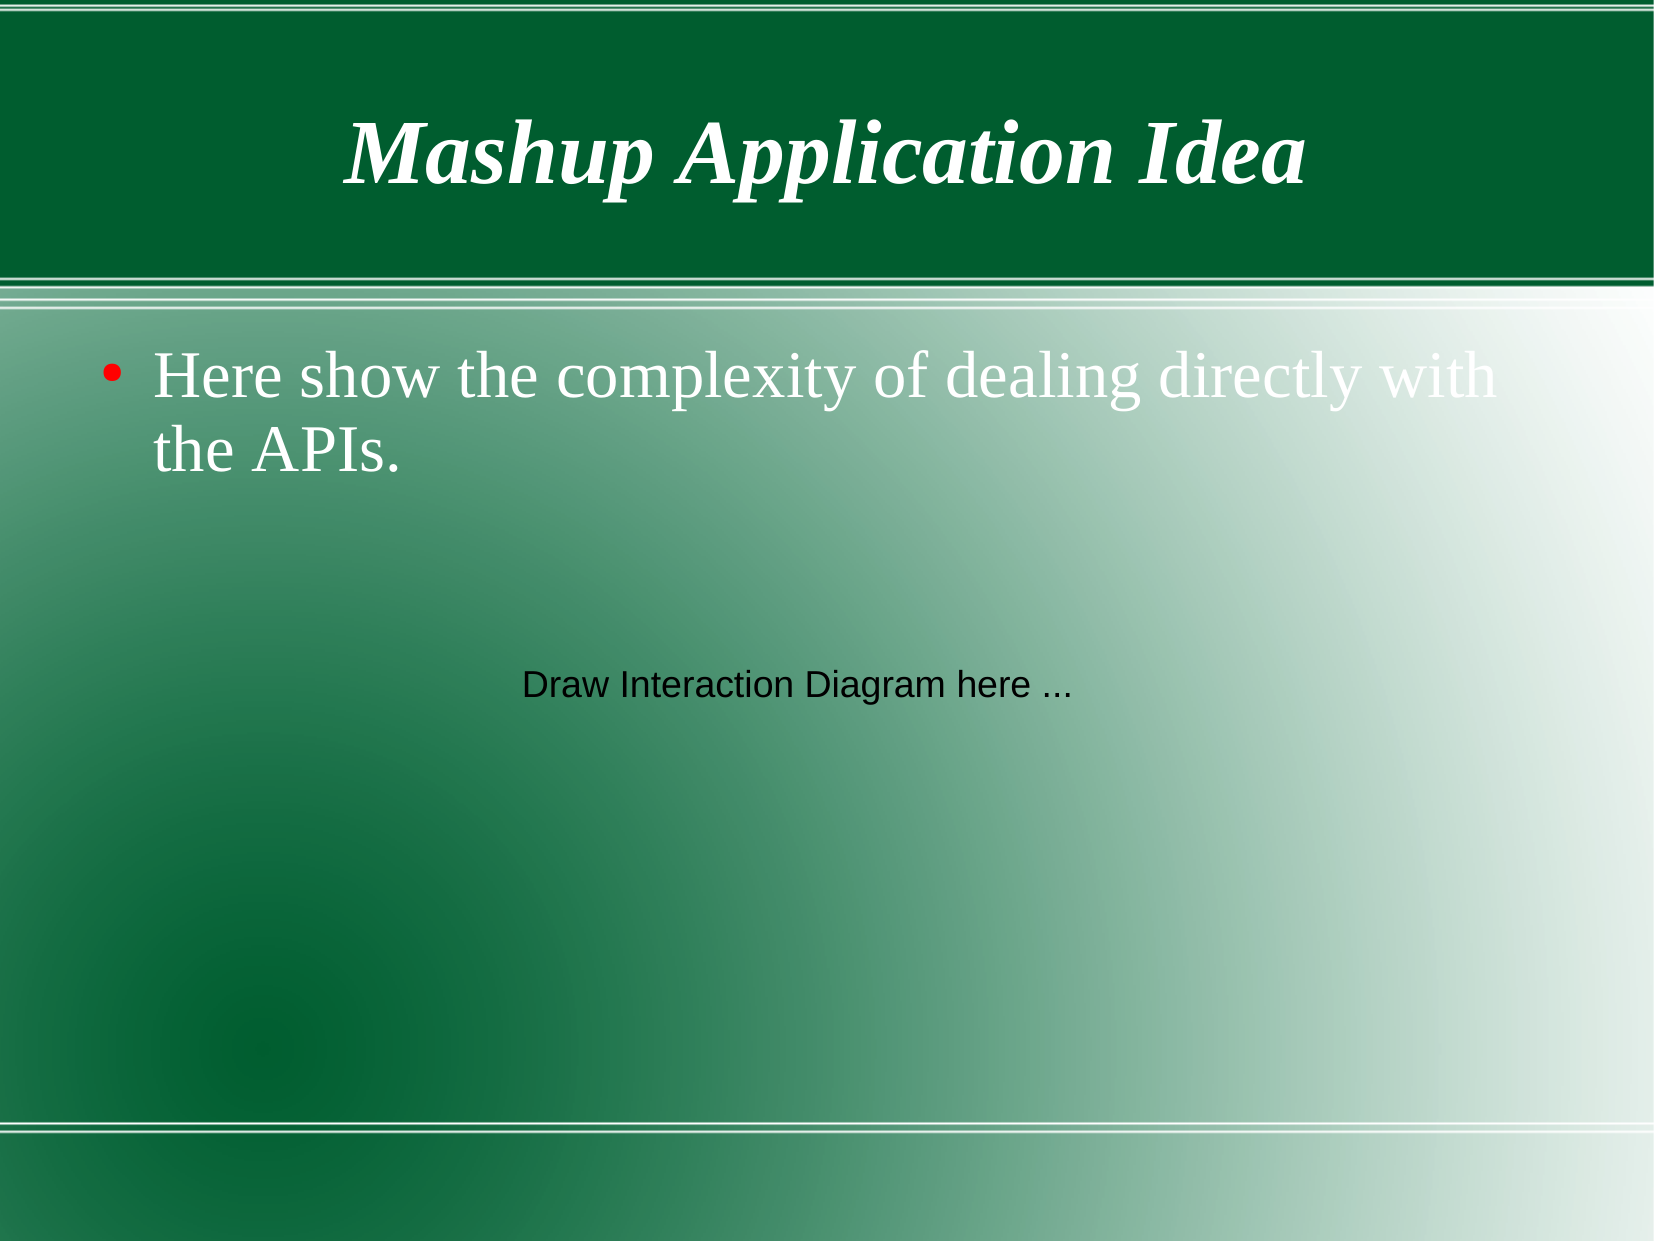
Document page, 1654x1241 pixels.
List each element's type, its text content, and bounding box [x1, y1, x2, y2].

list Here show the complexity of dealing directly with the APIs. [82, 337, 1571, 1052]
picture [0, 0, 1654, 1241]
title Mashup Application Idea [82, 56, 1571, 250]
text_box Draw Interaction Diagram here ... [507, 655, 1088, 713]
